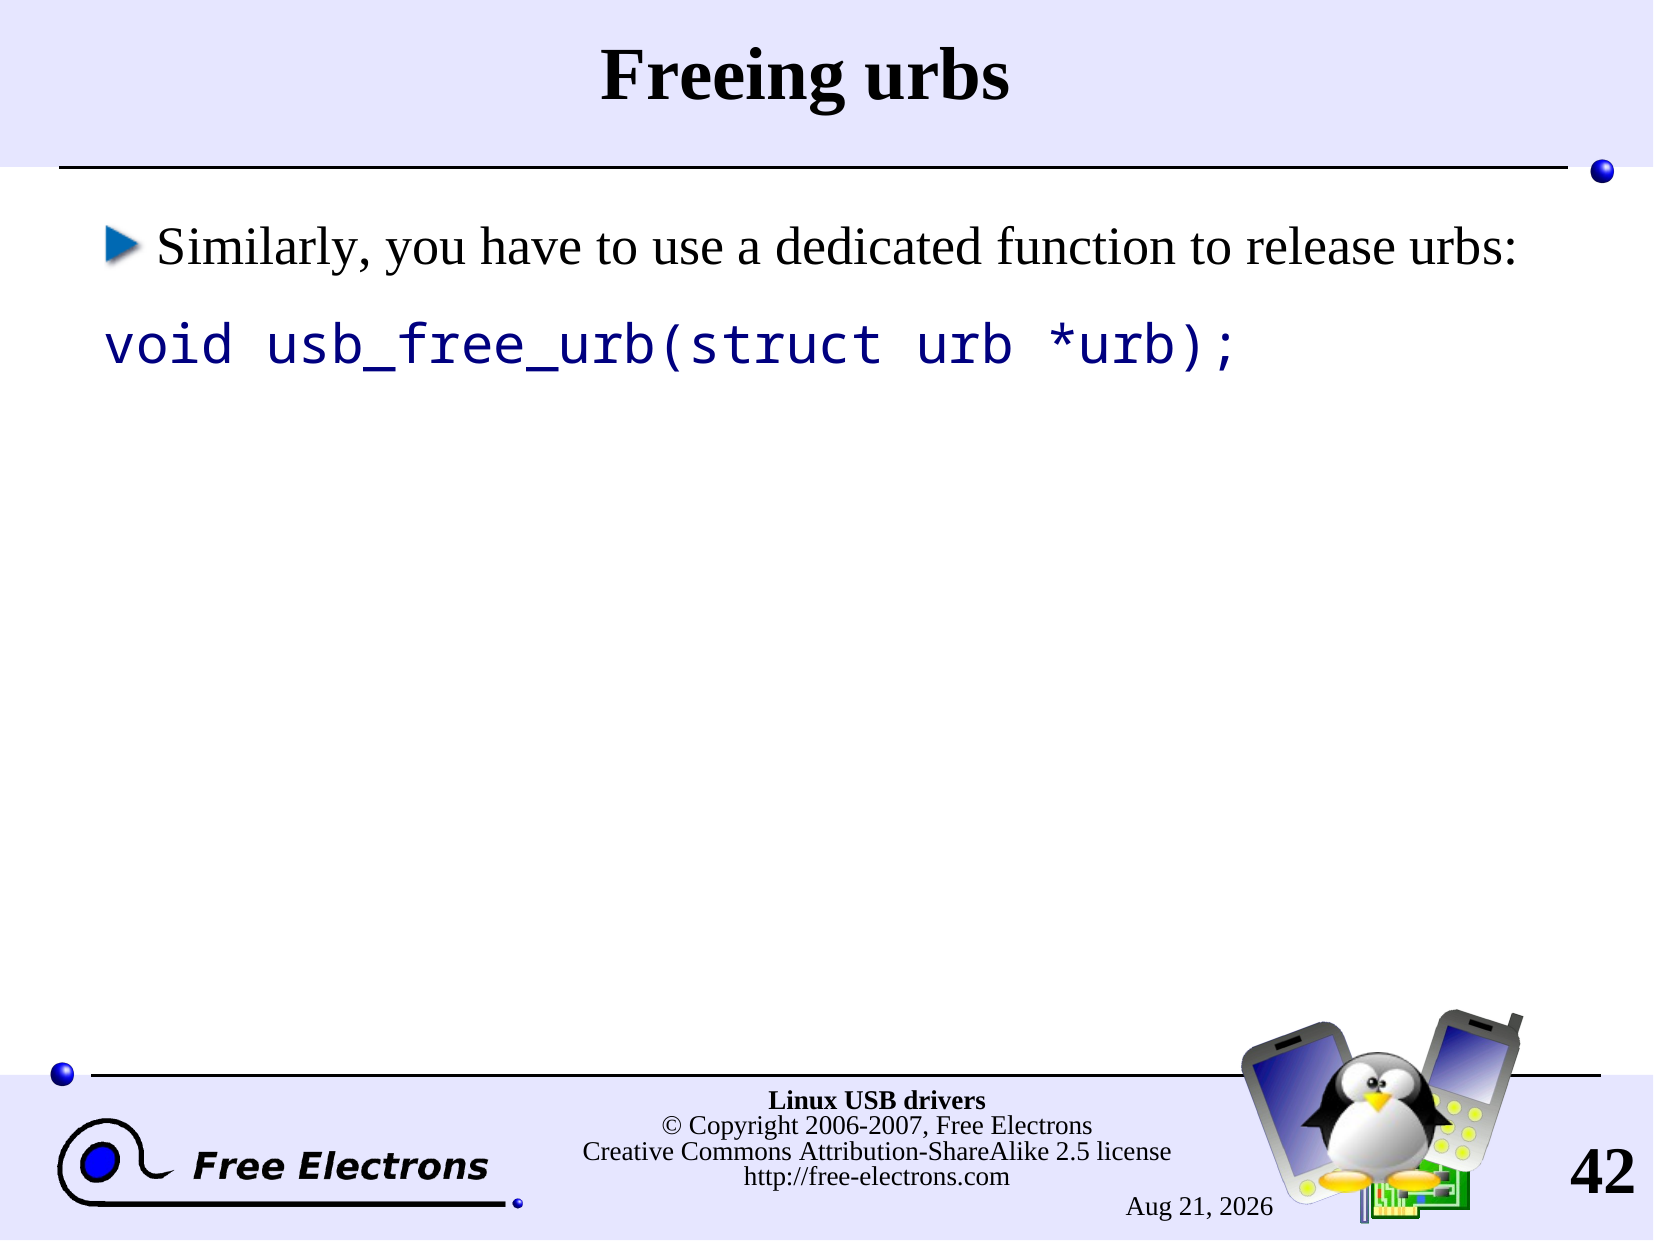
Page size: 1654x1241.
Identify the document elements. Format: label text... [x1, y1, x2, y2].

picture [1231, 1066, 1521, 1241]
title Freeing urbs [60, 25, 1551, 124]
picture [50, 1107, 527, 1216]
list Similarly, you have to use a dedicated function to release urbs: void usb_free_urb(struct urb *urb); [85, 216, 1540, 1066]
